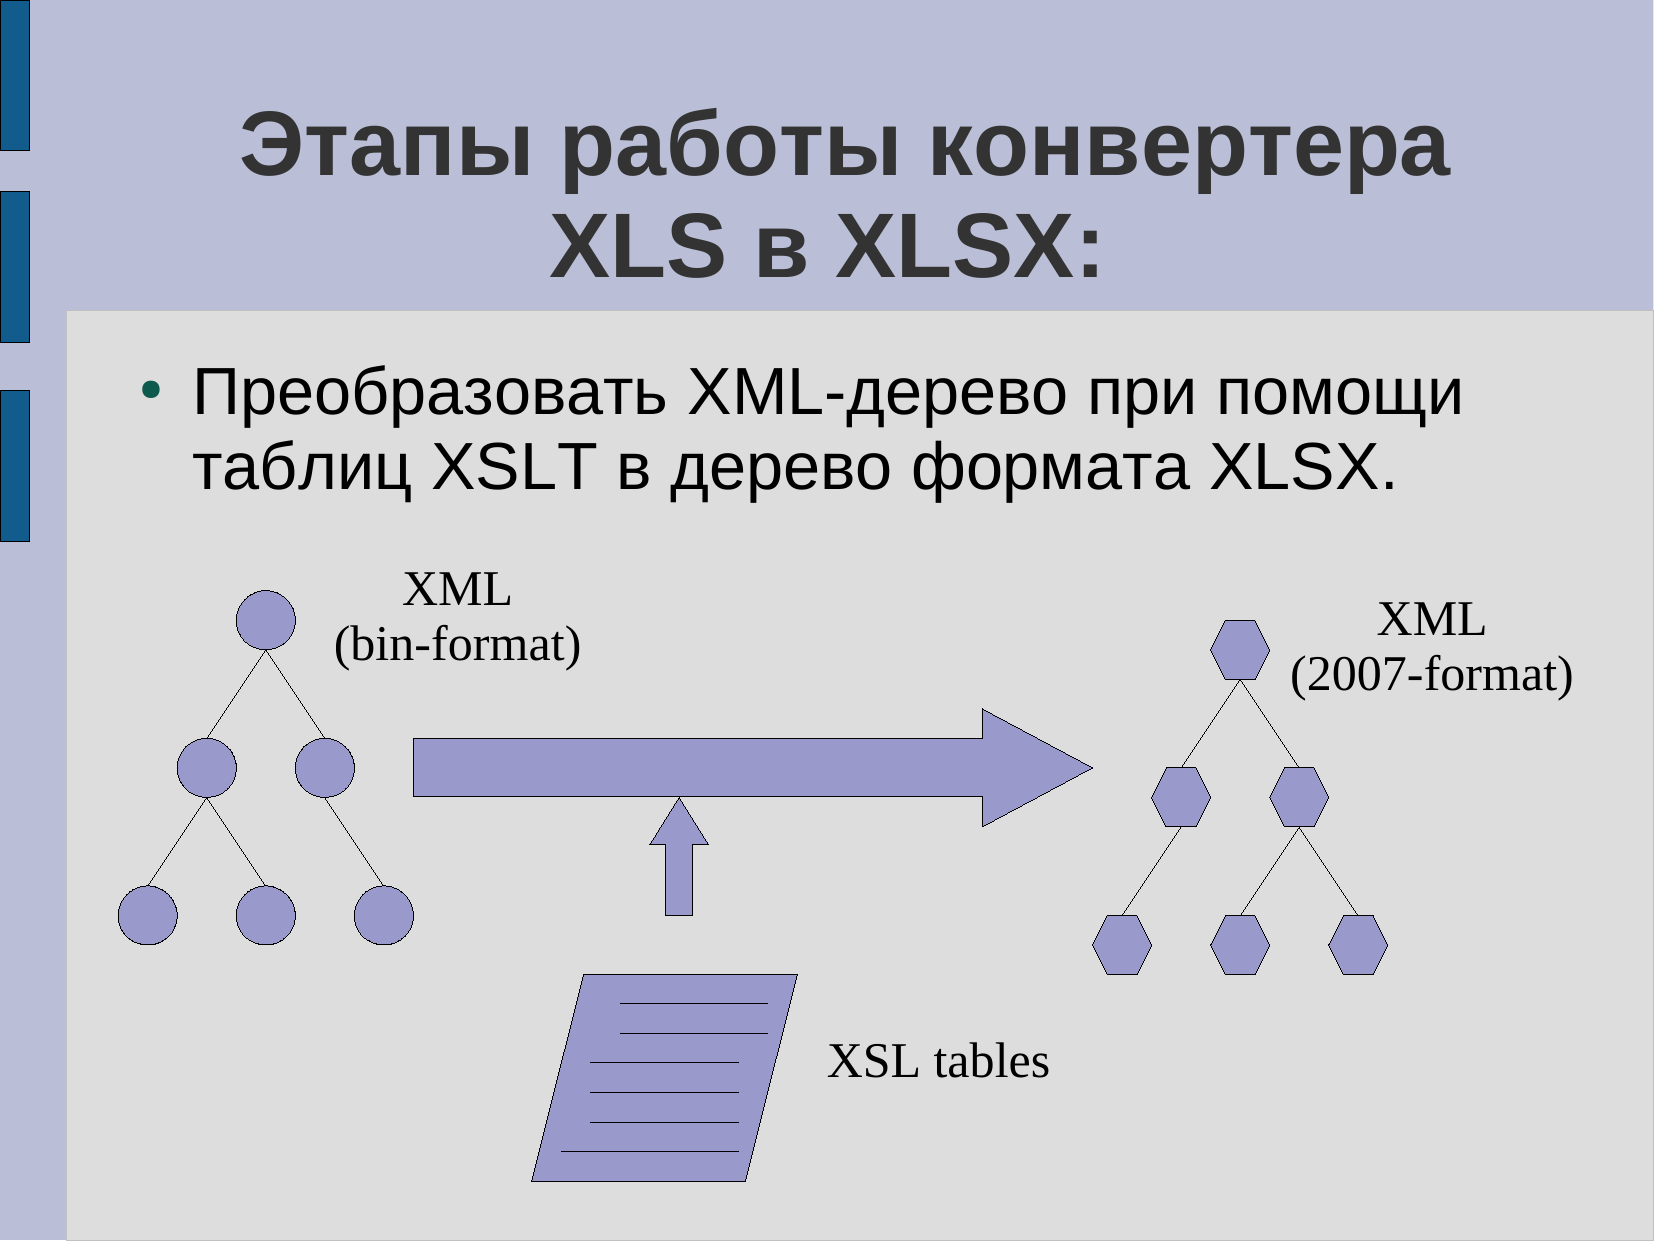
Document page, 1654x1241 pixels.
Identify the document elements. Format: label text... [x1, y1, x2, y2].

list Преобразовать XML-дерево при помощи таблиц XSLT в дерево формата XLSX. [121, 354, 1534, 579]
text_box [413, 708, 1093, 916]
text_box XSL tables [826, 1033, 1182, 1090]
text_box [295, 738, 355, 798]
text_box [1092, 915, 1152, 975]
text_box [236, 590, 295, 650]
text_box [118, 885, 178, 945]
text_box [236, 885, 296, 945]
text_box XML (bin-format) [295, 561, 621, 677]
title Этапы работы конвертера XLS в XLSX: [121, 91, 1534, 299]
text_box [354, 885, 414, 945]
text_box [177, 738, 237, 798]
text_box XML (2007-format) [1269, 590, 1595, 706]
text_box [1151, 767, 1211, 827]
text_box [1210, 915, 1270, 975]
text_box [1328, 915, 1388, 975]
text_box [1269, 767, 1329, 827]
text_box [1210, 620, 1270, 680]
text_box [531, 974, 798, 1182]
